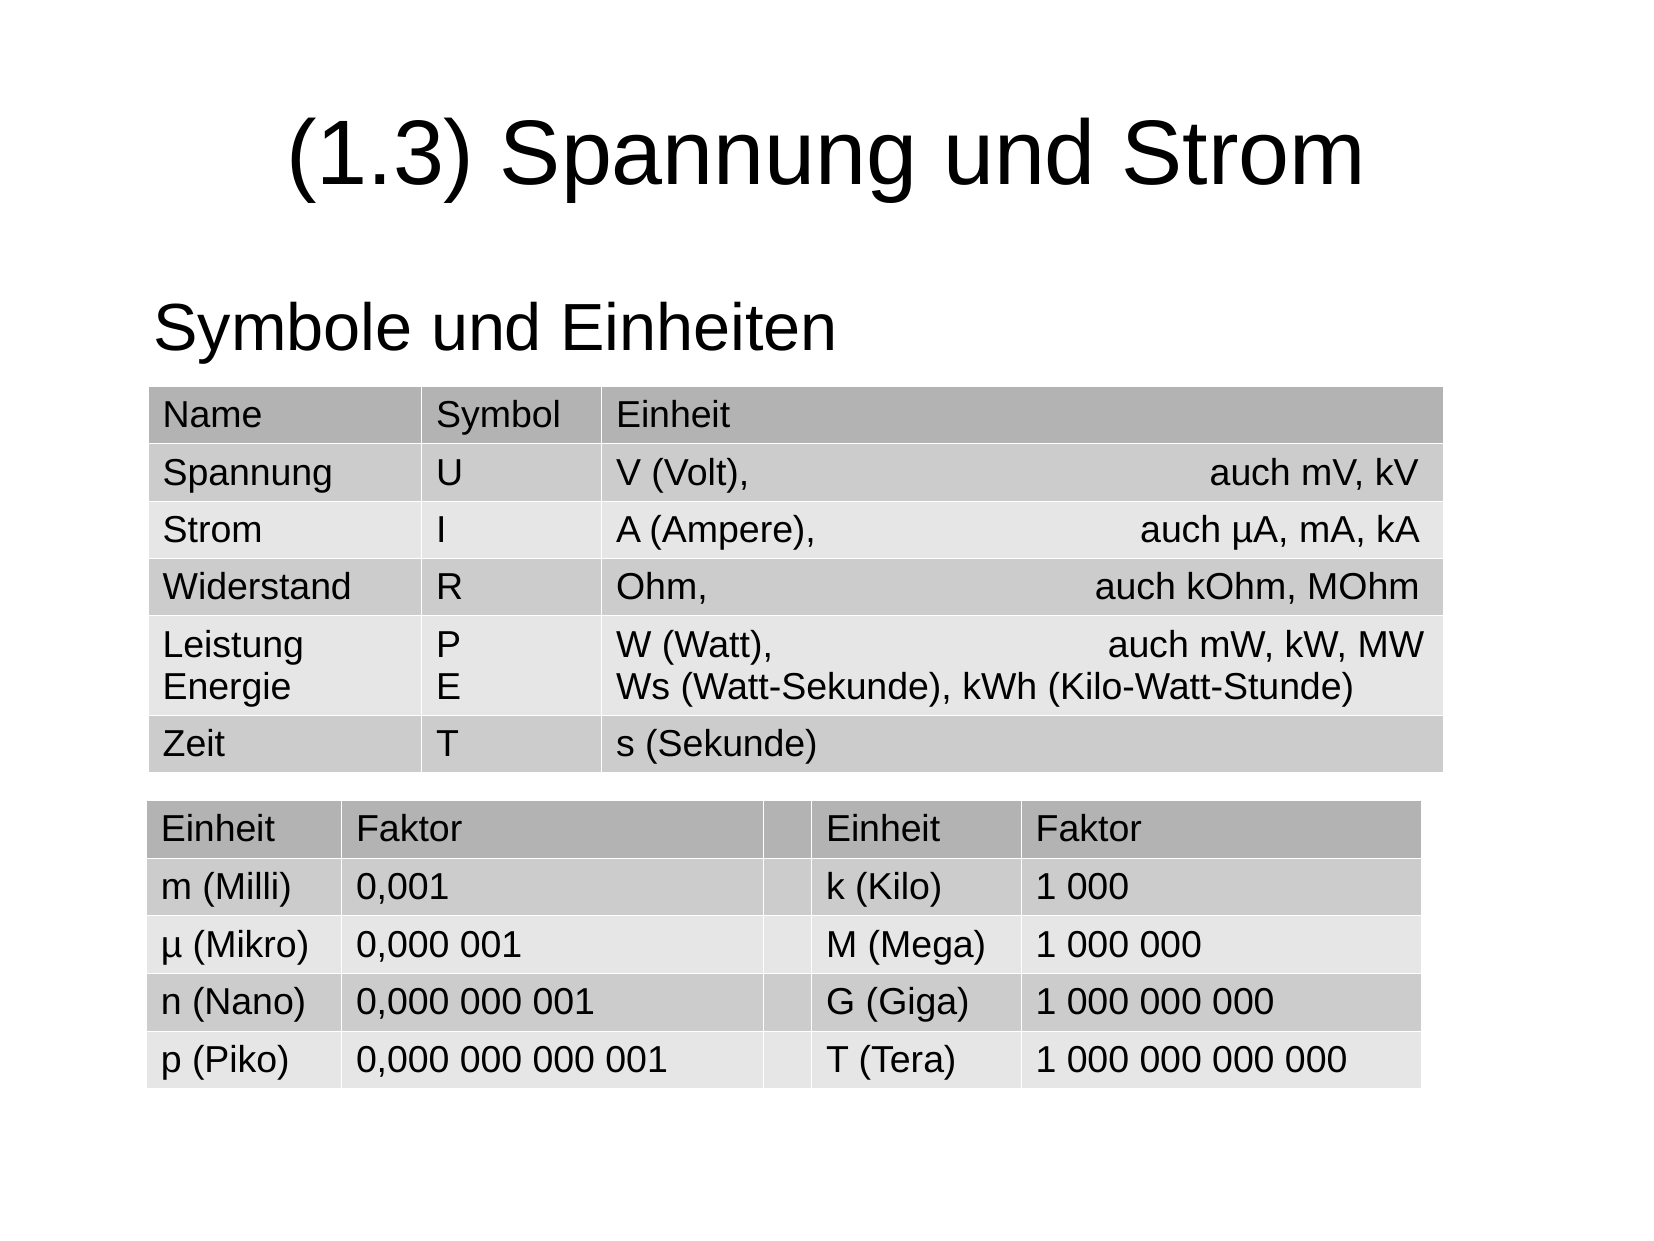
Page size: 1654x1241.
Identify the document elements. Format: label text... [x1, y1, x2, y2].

table_cell T [422, 716, 601, 772]
table_cell 1 000 [1022, 859, 1421, 915]
title (1.3) Spannung und Strom [82, 49, 1571, 257]
table_cell T (Tera) [812, 1032, 1021, 1088]
table_cell 1 000 000 [1022, 916, 1421, 973]
table_cell Strom [149, 502, 421, 558]
table_header Name [149, 387, 421, 443]
table_cell I [422, 502, 601, 558]
table_cell P E [422, 616, 601, 715]
table_cell Zeit [149, 716, 421, 772]
table_cell 0,001 [342, 859, 763, 915]
table_cell m (Milli) [147, 859, 341, 915]
table_header Einheit [812, 801, 1021, 858]
table_cell 0,000 000 000 001 [342, 1032, 763, 1088]
table_cell s (Sekunde) [602, 716, 1443, 772]
table_cell Widerstand [149, 559, 421, 615]
table_cell Leistung Energie [149, 616, 421, 715]
table_cell Spannung [149, 444, 421, 501]
table_header Symbol [422, 387, 601, 443]
table_cell A (Ampere), auch µA, mA, kA [602, 502, 1443, 558]
table_cell [764, 916, 811, 973]
table_cell W (Watt), auch mW, kW, MW Ws (Watt-Sekunde), kWh (Kilo-Watt-Stunde) [602, 616, 1443, 715]
table_cell k (Kilo) [812, 859, 1021, 915]
table_cell U [422, 444, 601, 501]
list Symbole und Einheiten [82, 290, 1571, 1010]
table_cell 1 000 000 000 000 [1022, 1032, 1421, 1088]
table_cell 0,000 000 001 [342, 974, 763, 1031]
table_cell [764, 1032, 811, 1088]
table_header [764, 801, 811, 858]
table_cell V (Volt), auch mV, kV [602, 444, 1443, 501]
table_cell 1 000 000 000 [1022, 974, 1421, 1031]
table_cell G (Giga) [812, 974, 1021, 1031]
table_header Einheit [147, 801, 341, 858]
table_cell [764, 974, 811, 1031]
table_header Faktor [342, 801, 763, 858]
table_cell M (Mega) [812, 916, 1021, 973]
table_header Faktor [1022, 801, 1421, 858]
table_cell Ohm, auch kOhm, MOhm [602, 559, 1443, 615]
table_cell n (Nano) [147, 974, 341, 1031]
table_cell 0,000 001 [342, 916, 763, 973]
table_cell R [422, 559, 601, 615]
table_cell p (Piko) [147, 1032, 341, 1088]
table_header Einheit [602, 387, 1443, 443]
table_cell µ (Mikro) [147, 916, 341, 973]
table_cell [764, 859, 811, 915]
